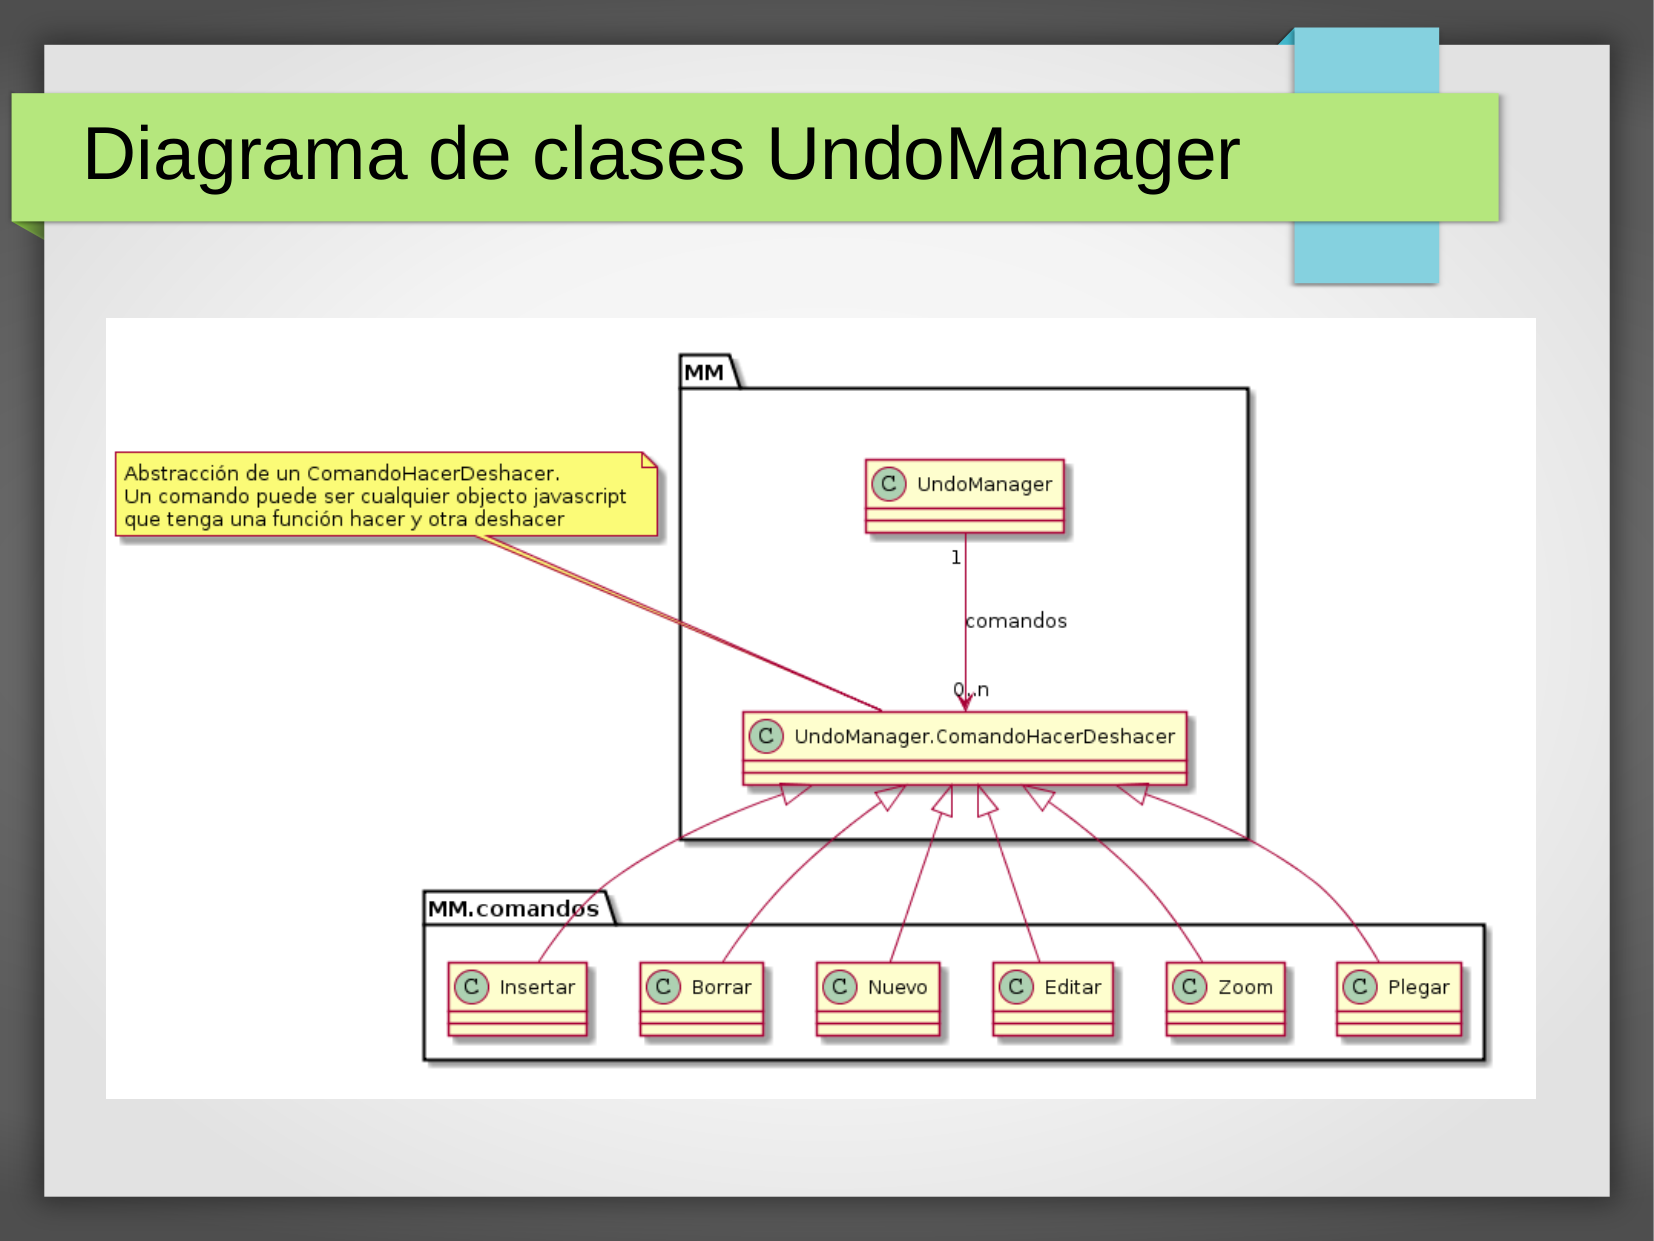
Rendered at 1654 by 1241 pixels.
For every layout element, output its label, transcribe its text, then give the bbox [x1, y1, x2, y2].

title Diagrama de clases UndoManager [82, 94, 1264, 213]
picture [0, 0, 1654, 1241]
